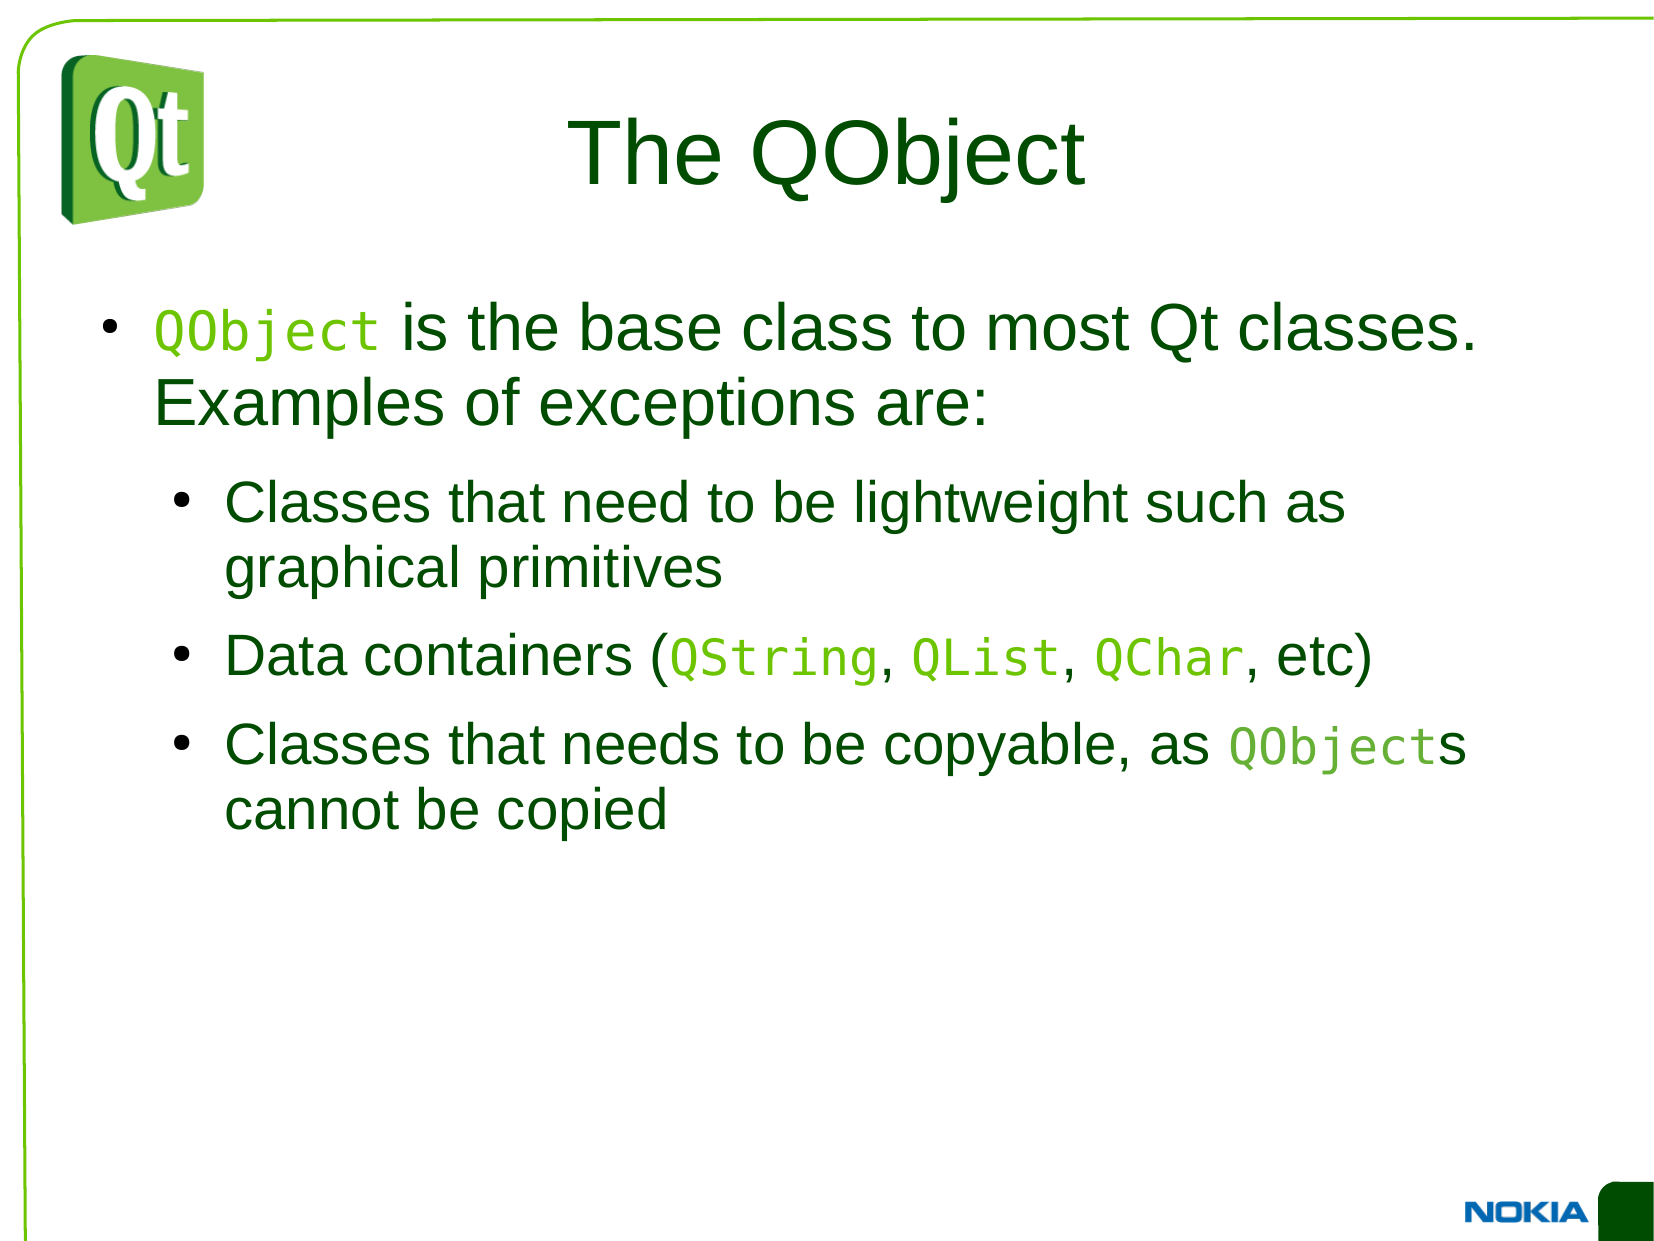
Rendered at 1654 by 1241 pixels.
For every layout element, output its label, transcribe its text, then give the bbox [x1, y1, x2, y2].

title The QObject [82, 49, 1571, 257]
picture [1465, 1201, 1589, 1223]
list QObject is the base class to most Qt classes. Examples of exceptions are: Classes that need to be lightweight such as graphical primitives Data containers (QString, QList, QChar, etc) Classes that needs to be copyable, as QObjects cannot be copied [82, 290, 1571, 1109]
picture [61, 55, 82, 225]
